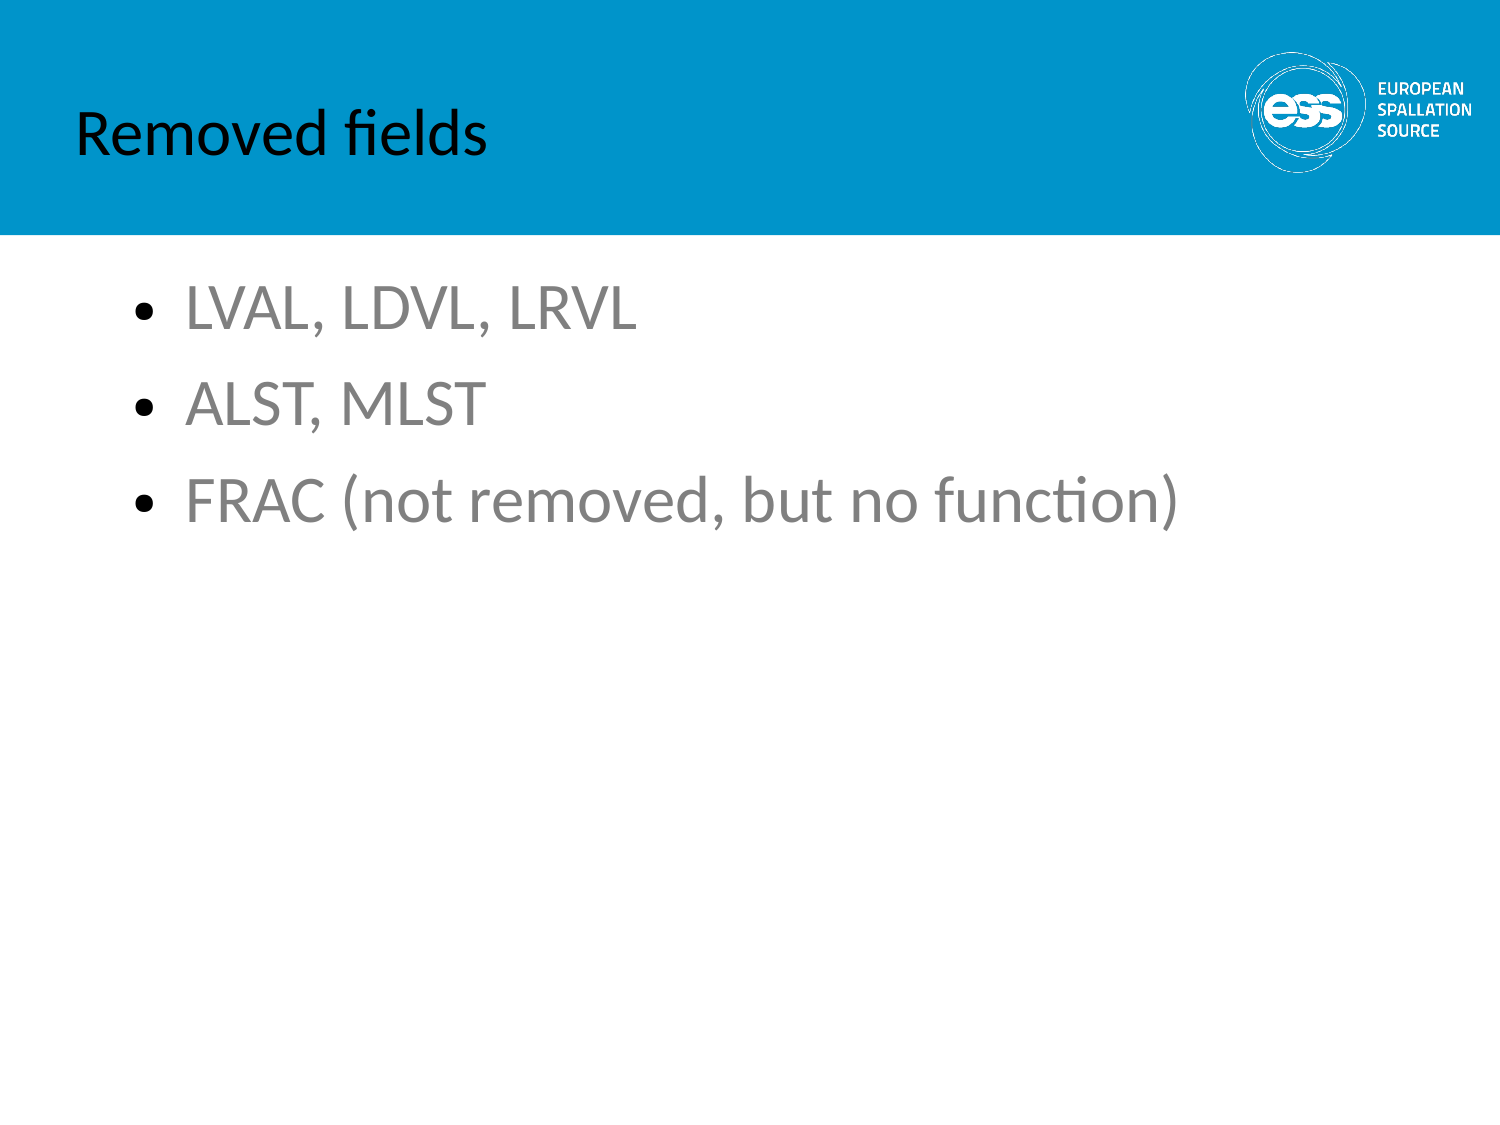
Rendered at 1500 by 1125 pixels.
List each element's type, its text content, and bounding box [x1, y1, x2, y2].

picture [1379, 83, 1385, 94]
picture [1409, 104, 1415, 115]
picture [1432, 125, 1438, 136]
title Removed fields [75, 45, 1247, 233]
picture [1423, 83, 1430, 94]
picture [1264, 94, 1342, 127]
picture [1400, 83, 1407, 94]
text_box LVAL, LDVL, LRVL ALST, MLST FRAC (not removed, but no function) [114, 279, 1396, 1014]
picture [1422, 125, 1428, 134]
picture [1454, 83, 1458, 94]
picture [1436, 104, 1444, 115]
picture [1389, 104, 1393, 115]
picture [1443, 86, 1450, 93]
picture [1398, 109, 1406, 115]
picture [1418, 104, 1423, 115]
